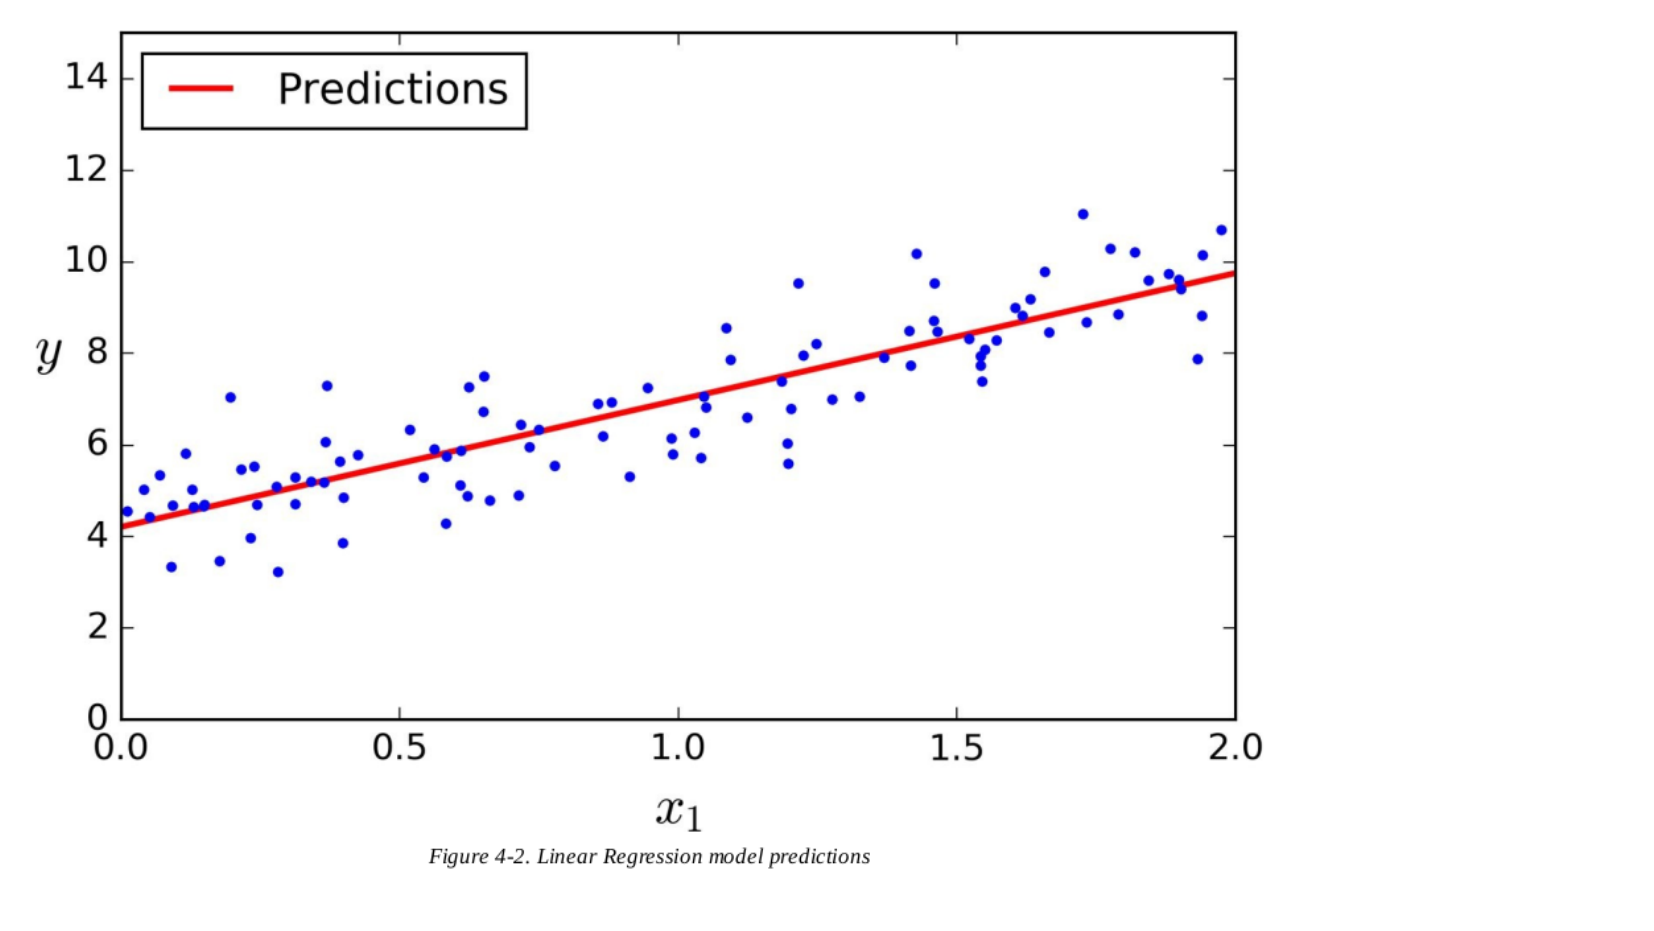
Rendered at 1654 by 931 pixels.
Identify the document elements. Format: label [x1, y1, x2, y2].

picture [29, 29, 1270, 874]
